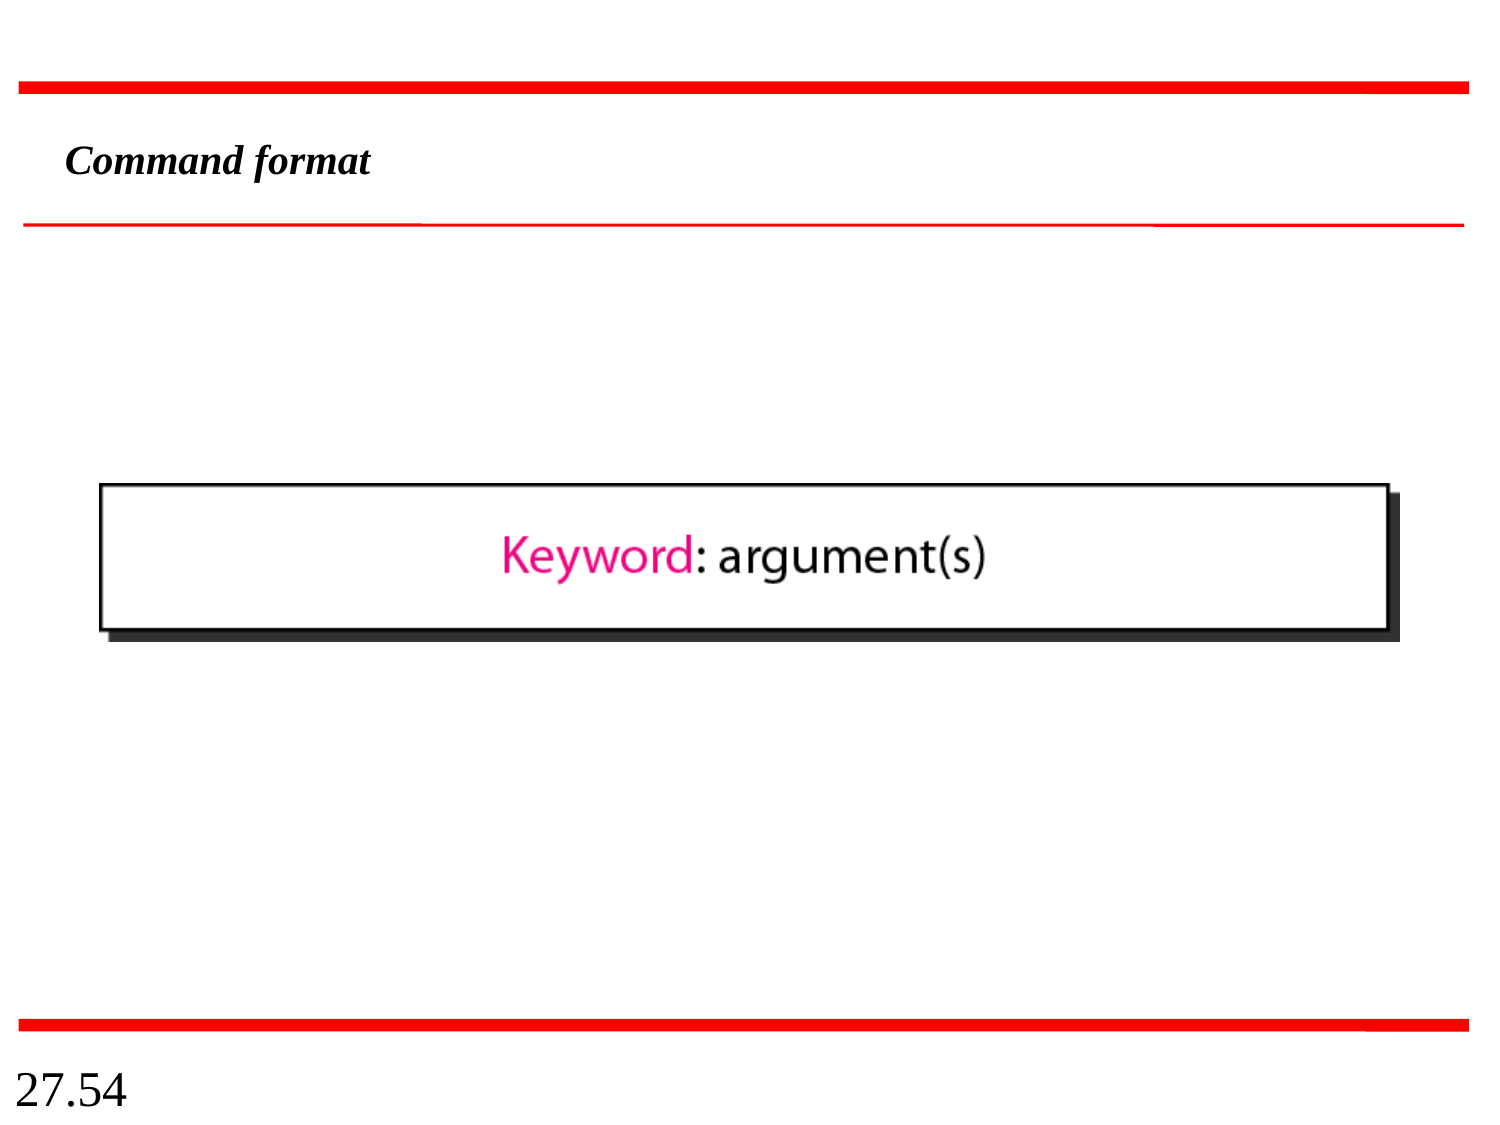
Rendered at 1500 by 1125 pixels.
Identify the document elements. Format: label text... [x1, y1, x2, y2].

text_box Command format [49, 125, 386, 191]
picture [99, 483, 1400, 642]
